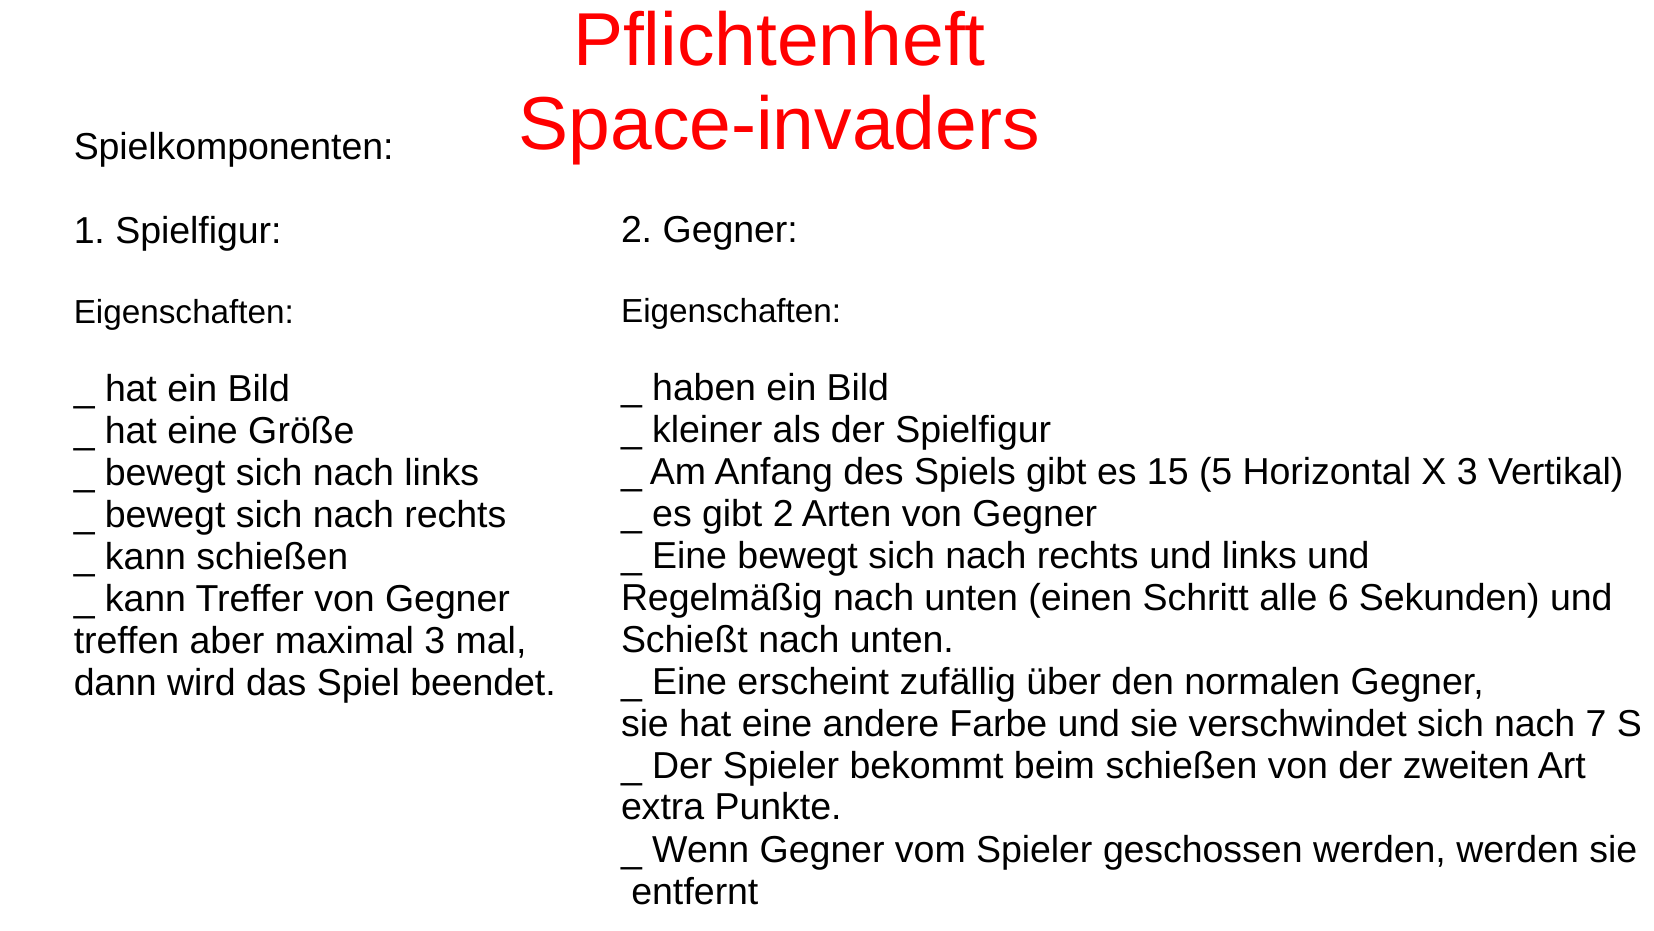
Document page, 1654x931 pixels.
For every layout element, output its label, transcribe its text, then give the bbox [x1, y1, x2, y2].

text_box 2. Gegner: Eigenschaften: _ haben ein Bild _ kleiner als der Spielfigur _ Am Anfang des Spiels gibt es 15 (5 Horizontal X 3 Vertikal) _ es gibt 2 Arten von Gegner _ Eine bewegt sich nach rechts und links und Regelmäßig nach unten (einen Schritt alle 6 Sekunden) und Schießt nach unten. _ Eine erscheint zufällig über den normalen Gegner, sie hat eine andere Farbe und sie verschwindet sich nach 7 S _ Der Spieler bekommt beim schießen von der zweiten Art extra Punkte. _ Wenn Gegner vom Spieler geschossen werden, werden sie entfernt [606, 200, 1654, 931]
title Pflichtenheft Space-invaders [35, 0, 1524, 166]
text_box Spielkomponenten: 1. Spielfigur: Eigenschaften: _ hat ein Bild _ hat eine Größe _ bewegt sich nach links _ bewegt sich nach rechts _ kann schießen _ kann Treffer von Gegner treffen aber maximal 3 mal, dann wird das Spiel beendet. [59, 118, 582, 711]
